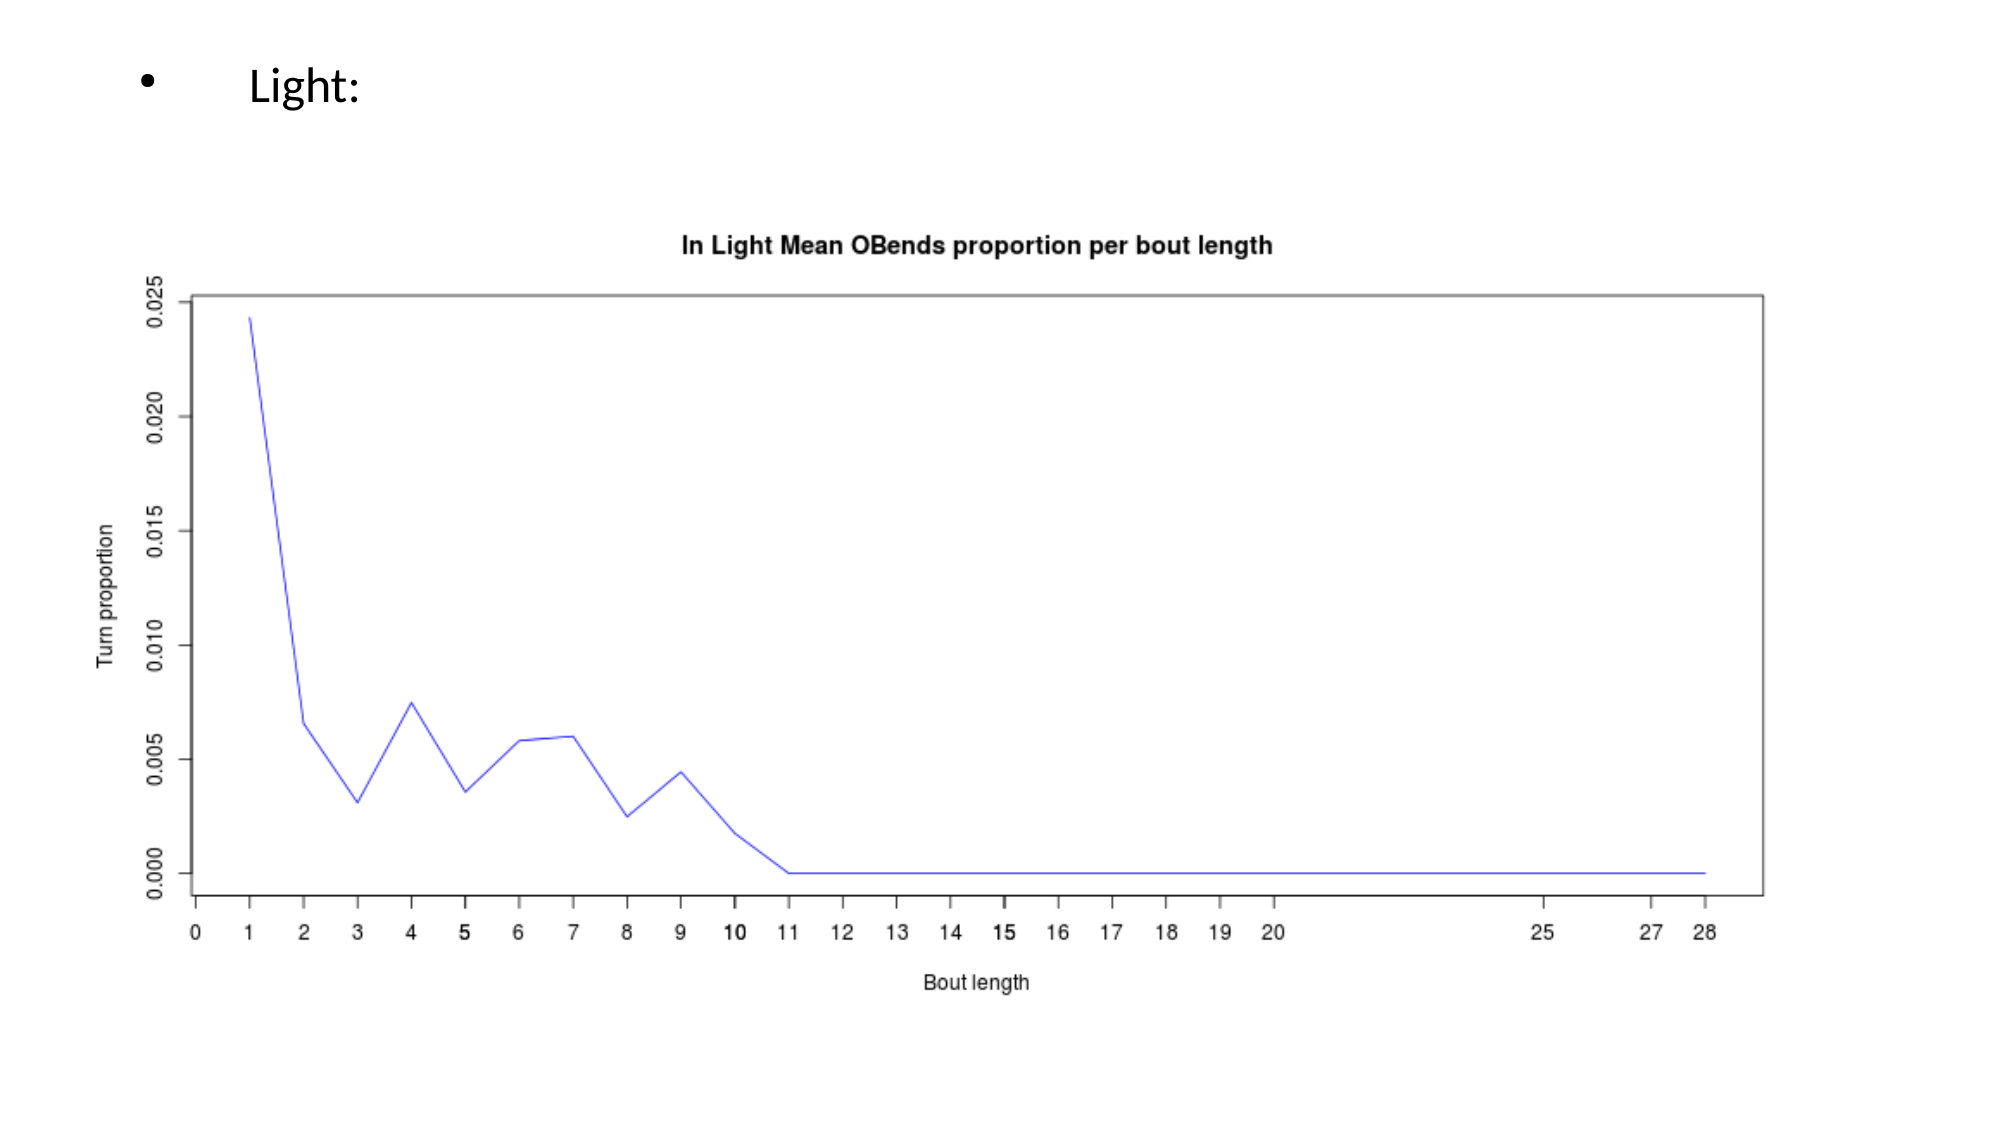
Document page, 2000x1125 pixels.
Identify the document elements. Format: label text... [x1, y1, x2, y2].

text_box Light: [0, 0, 2000, 946]
picture [90, 194, 1816, 1023]
